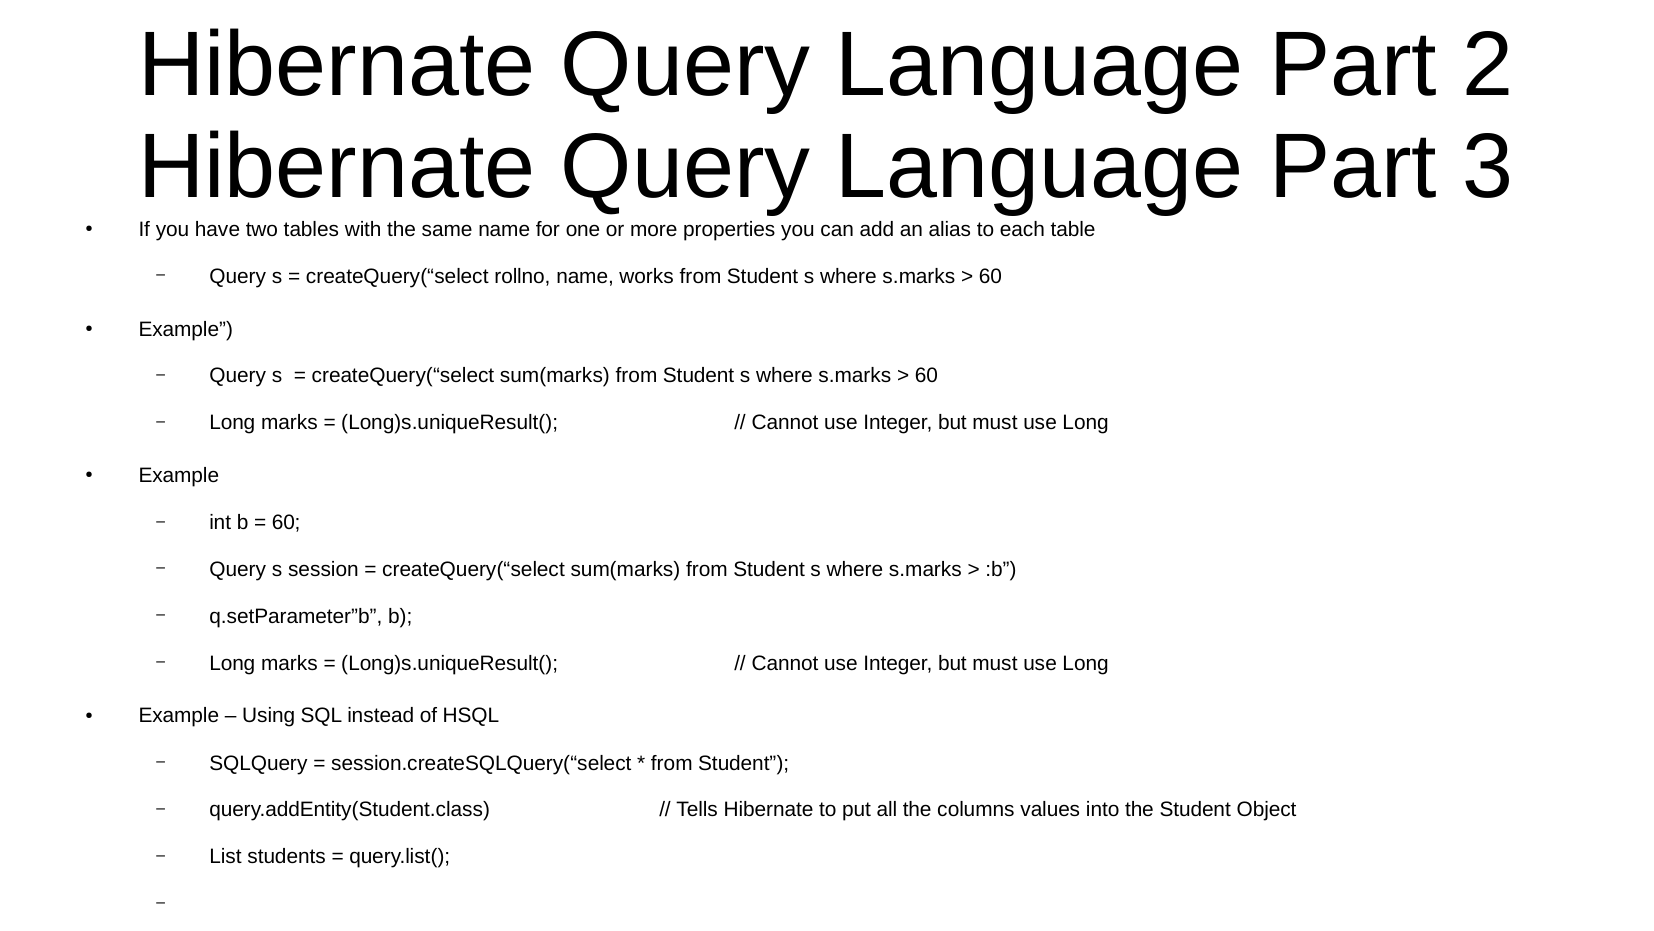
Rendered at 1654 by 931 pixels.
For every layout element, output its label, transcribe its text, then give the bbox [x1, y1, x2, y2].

title Hibernate Query Language Part 2 Hibernate Query Language Part 3 [82, 12, 1571, 217]
list If you have two tables with the same name for one or more properties you can add an alias to each table Query s = createQuery(“select rollno, name, works from Student s where s.marks > 60 Example”) Query s = createQuery(“select sum(marks) from Student s where s.marks > 60 Long marks = (Long)s.uniqueResult(); // Cannot use Integer, but must use Long Example int b = 60; Query s session = createQuery(“select sum(marks) from Student s where s.marks > :b”) q.setParameter”b”, b); Long marks = (Long)s.uniqueResult(); // Cannot use Integer, but must use Long Example – Using SQL instead of HSQL SQLQuery = session.createSQLQuery(“select * from Student”); query.addEntity(Student.class) // Tells Hibernate to put all the columns values into the Student Object List students = query.list(); [67, 217, 1621, 931]
